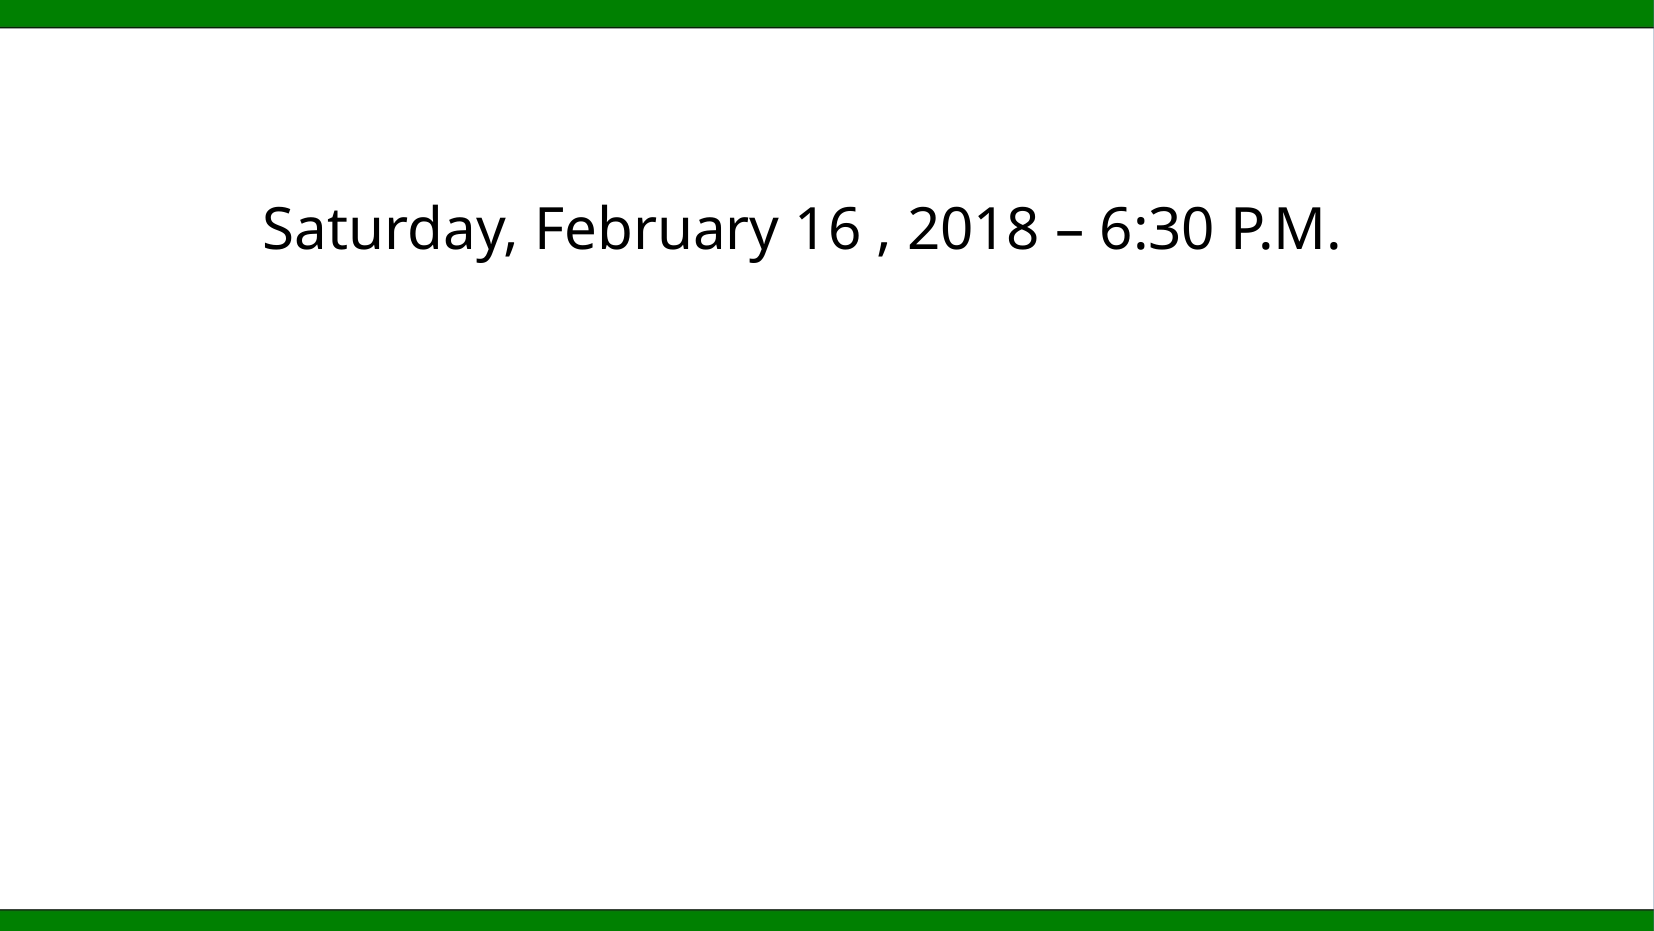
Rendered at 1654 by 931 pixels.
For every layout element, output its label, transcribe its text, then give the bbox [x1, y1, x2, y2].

picture [0, 0, 1654, 931]
text_box Saturday, February 16 , 2018 – 6:30 P.M. [165, 180, 1441, 273]
